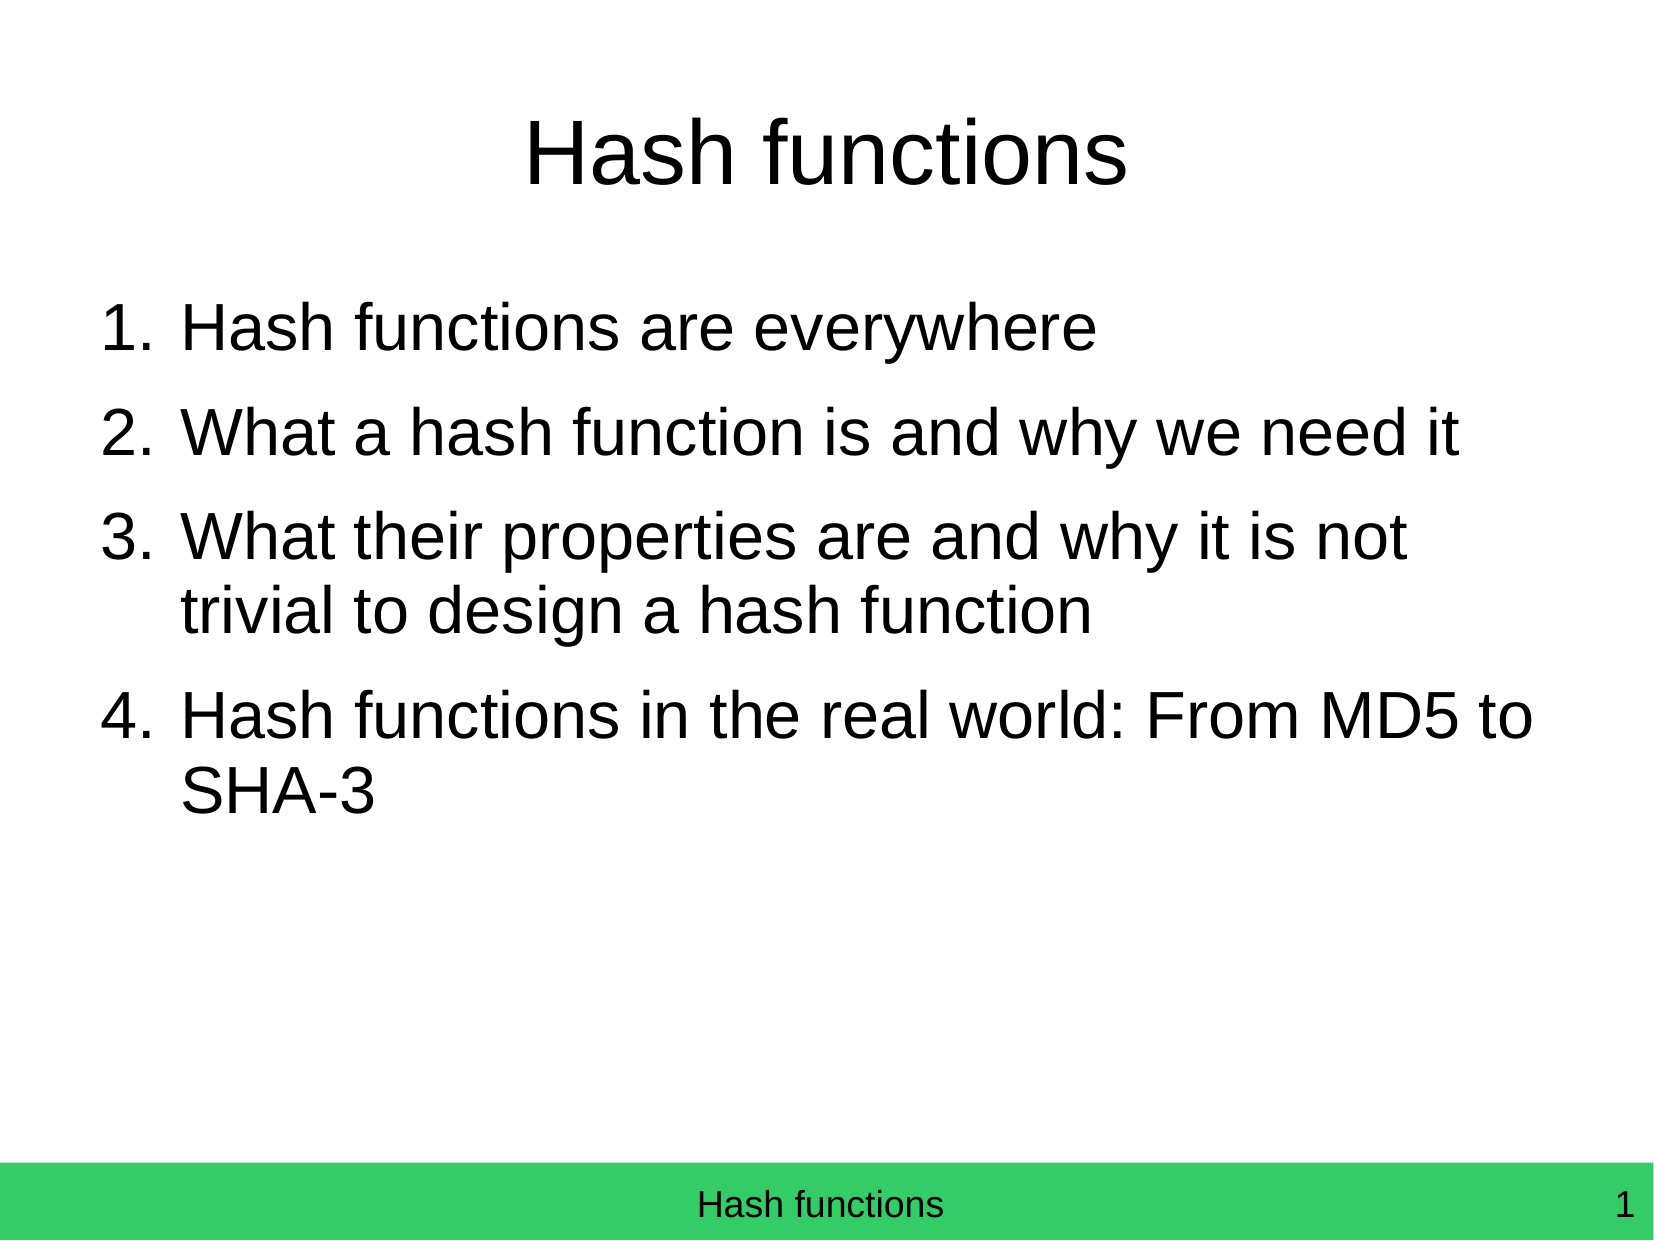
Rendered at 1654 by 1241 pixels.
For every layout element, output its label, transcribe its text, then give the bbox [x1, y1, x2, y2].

list Hash functions are everywhere What a hash function is and why we need it What their properties are and why it is not trivial to design a hash function Hash functions in the real world: From MD5 to SHA-3 [82, 290, 1571, 1109]
title Hash functions [82, 49, 1571, 257]
